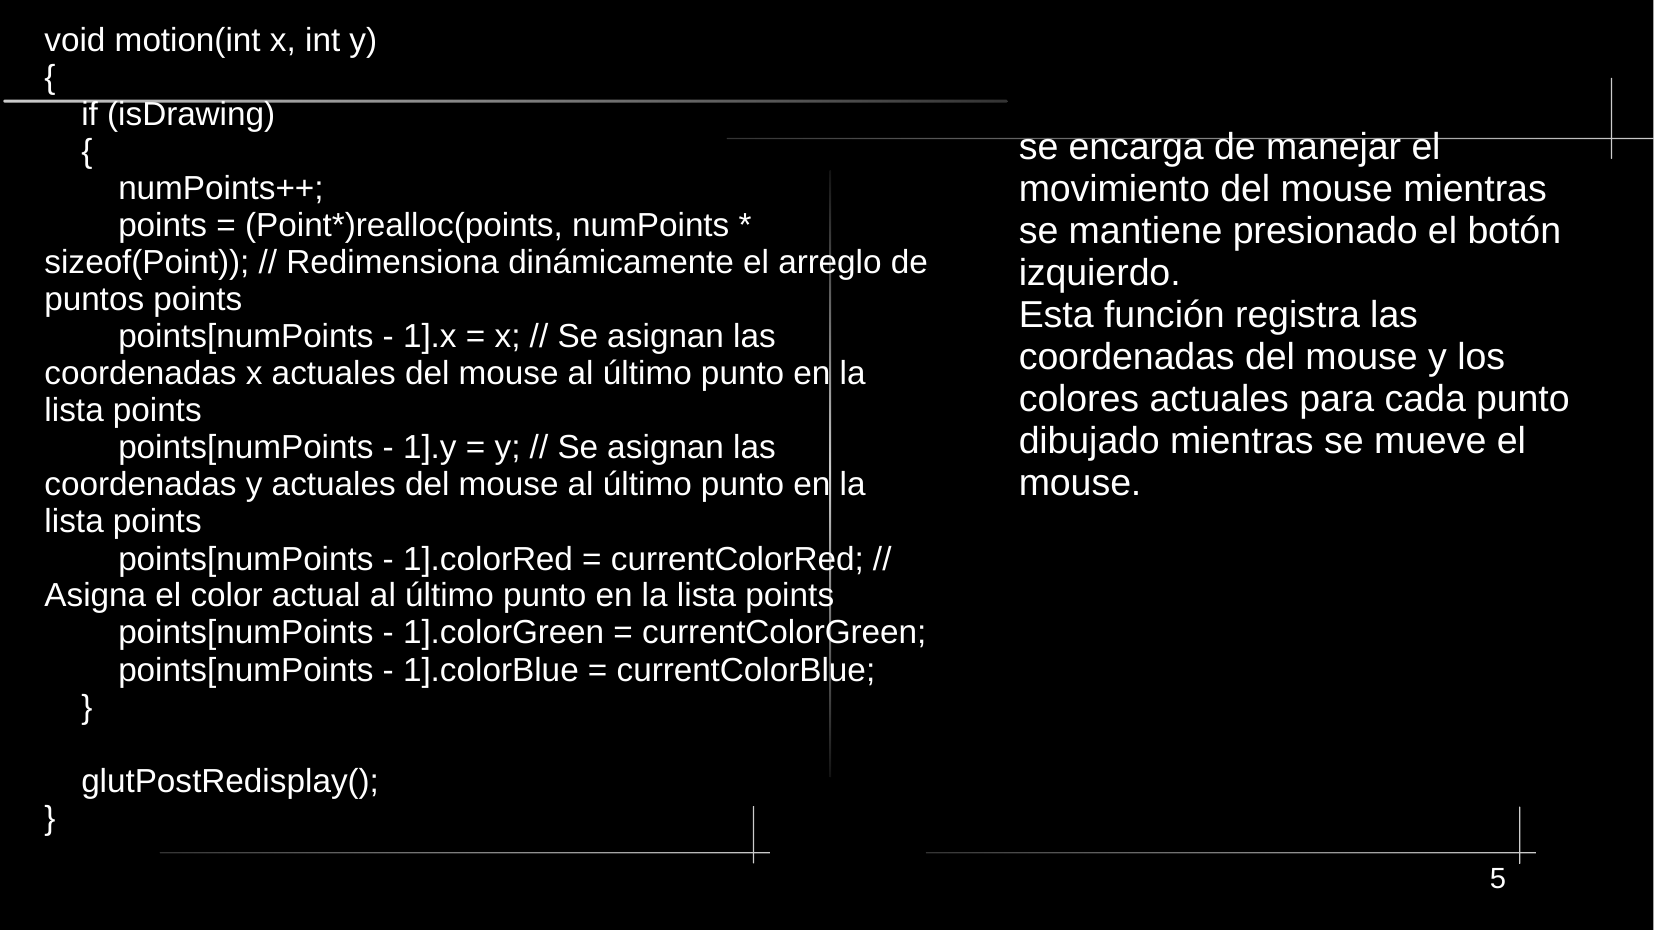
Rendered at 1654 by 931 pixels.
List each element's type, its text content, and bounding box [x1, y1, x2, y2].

text_box void motion(int x, int y) { if (isDrawing) { numPoints++; points = (Point*)realloc(points, numPoints * sizeof(Point)); // Redimensiona dinámicamente el arreglo de puntos points points[numPoints - 1].x = x; // Se asignan las coordenadas x actuales del mouse al último punto en la lista points points[numPoints - 1].y = y; // Se asignan las coordenadas y actuales del mouse al último punto en la lista points points[numPoints - 1].colorRed = currentColorRed; // Asigna el color actual al último punto en la lista points points[numPoints - 1].colorGreen = currentColorGreen; points[numPoints - 1].colorBlue = currentColorBlue; } glutPostRedisplay(); } [29, 14, 945, 886]
text_box se encarga de manejar el movimiento del mouse mientras se mantiene presionado el botón izquierdo. Esta función registra las coordenadas del mouse y los colores actuales para cada punto dibujado mientras se mueve el mouse. [1003, 118, 1598, 511]
